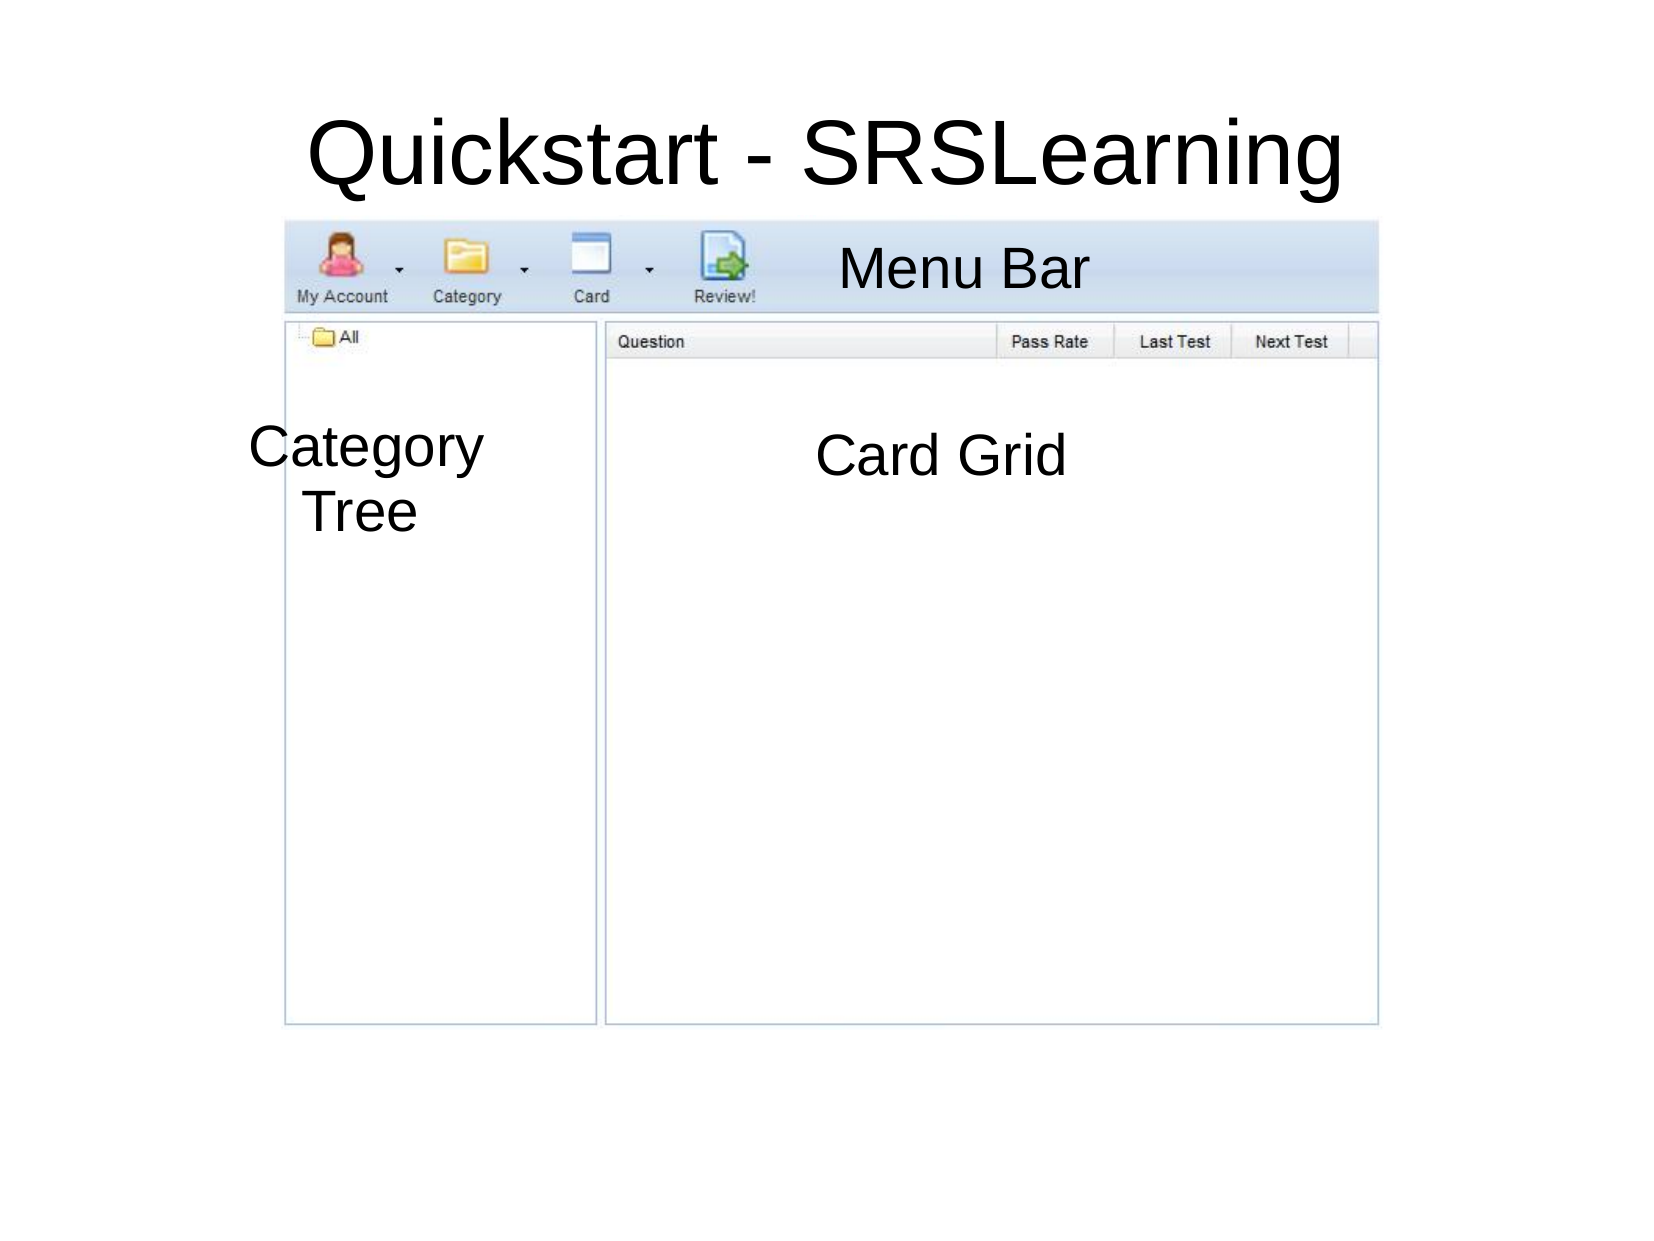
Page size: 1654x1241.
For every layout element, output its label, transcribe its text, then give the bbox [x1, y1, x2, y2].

picture [280, 257, 1384, 1030]
list Card Grid [797, 422, 1128, 502]
title Quickstart - SRSLearning [82, 49, 1571, 257]
list Menu Bar [820, 236, 1152, 316]
list Category Tree [230, 413, 562, 544]
